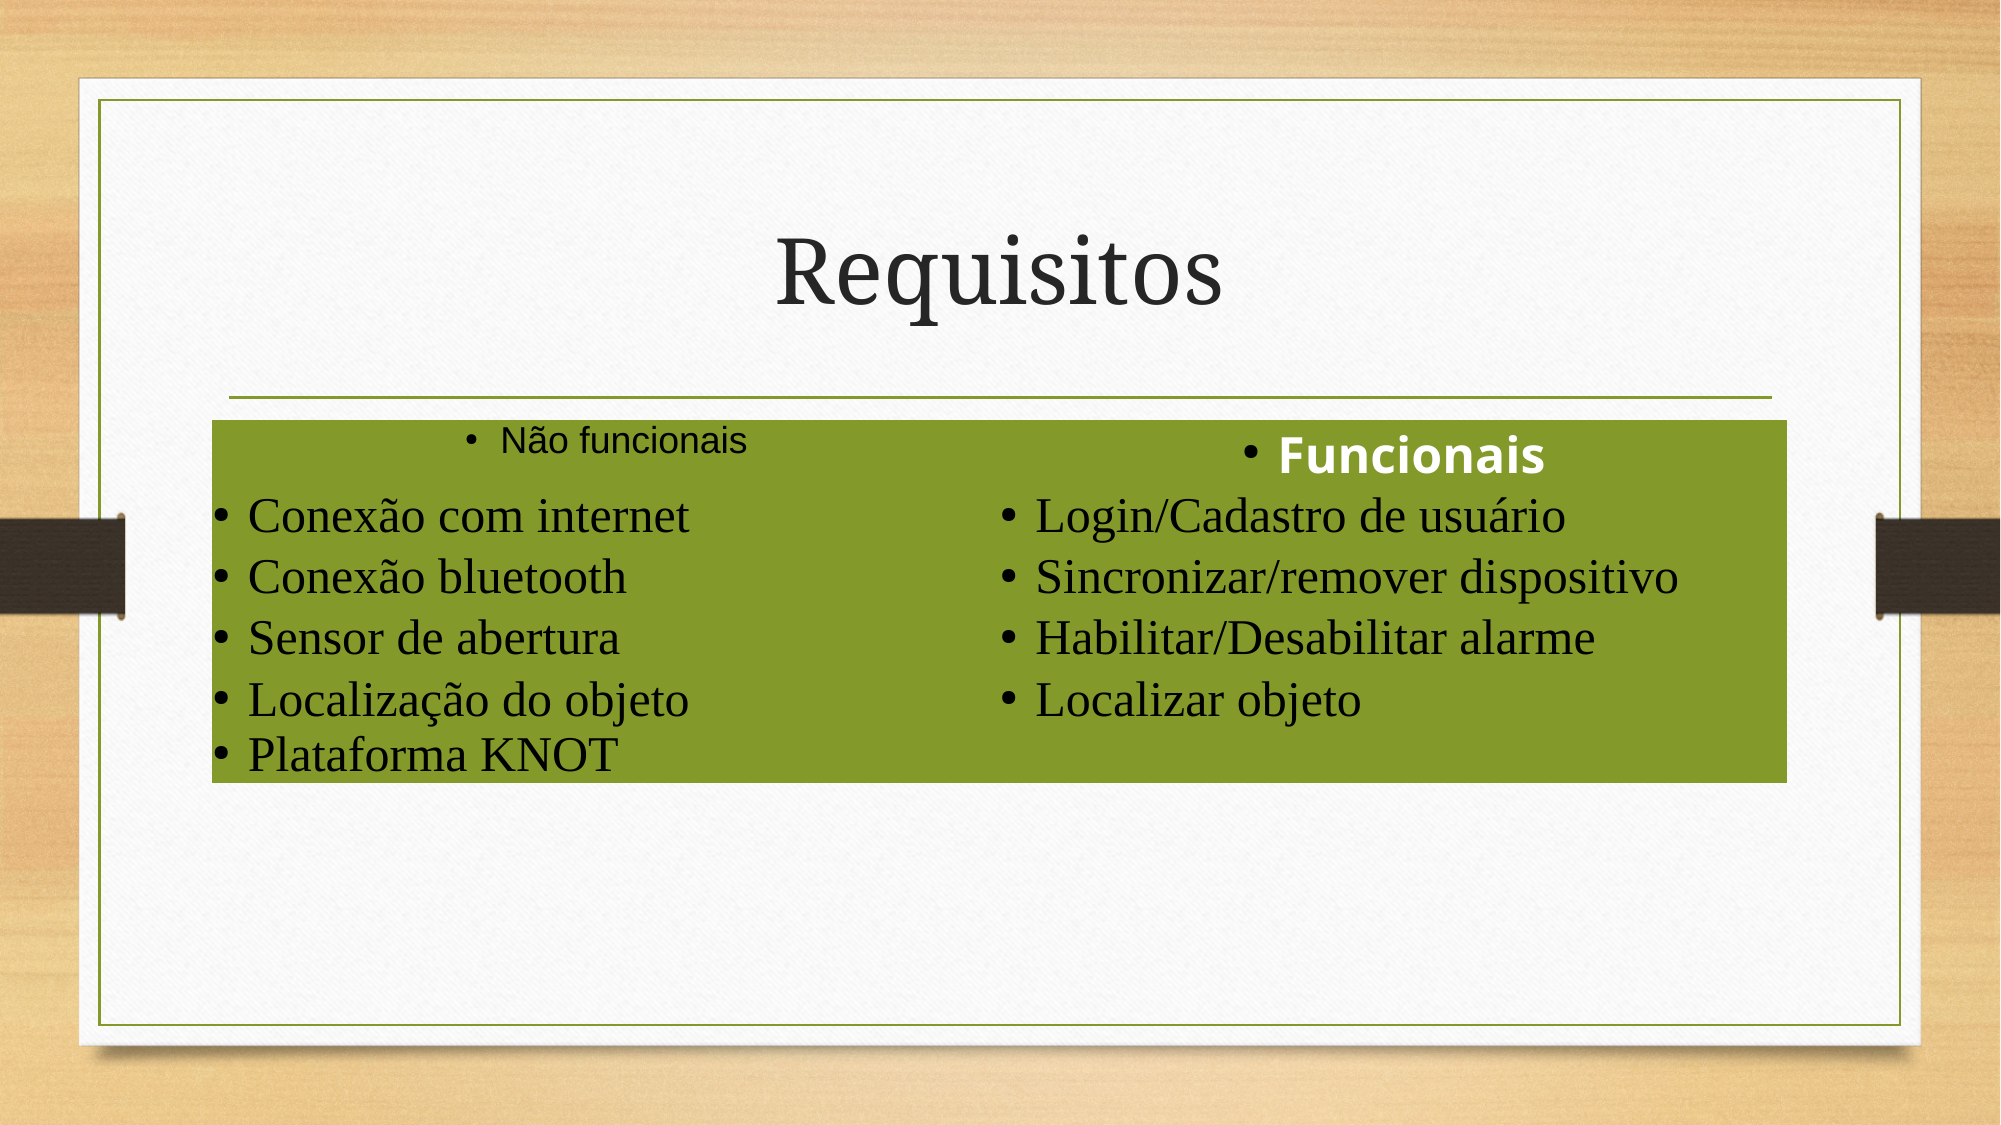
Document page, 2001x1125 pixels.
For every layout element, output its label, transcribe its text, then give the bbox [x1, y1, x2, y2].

table_cell Sensor de abertura [212, 610, 1000, 672]
table_cell Sincronizar/remover dispositivo [1000, 549, 1787, 610]
table_header Não funcionais [212, 420, 1000, 488]
table_cell Localizar objeto [1000, 672, 1787, 783]
table_cell Plataforma KNOT [212, 727, 1000, 783]
table_cell Habilitar/Desabilitar alarme [1000, 610, 1787, 672]
table_cell Localização do objeto [212, 672, 1000, 727]
title Requisitos [212, 161, 1788, 376]
table_cell Conexão com internet [212, 488, 1000, 549]
table_header Funcionais [1000, 420, 1787, 488]
table_cell Login/Cadastro de usuário [1000, 488, 1787, 549]
table_cell Conexão bluetooth [212, 549, 1000, 610]
